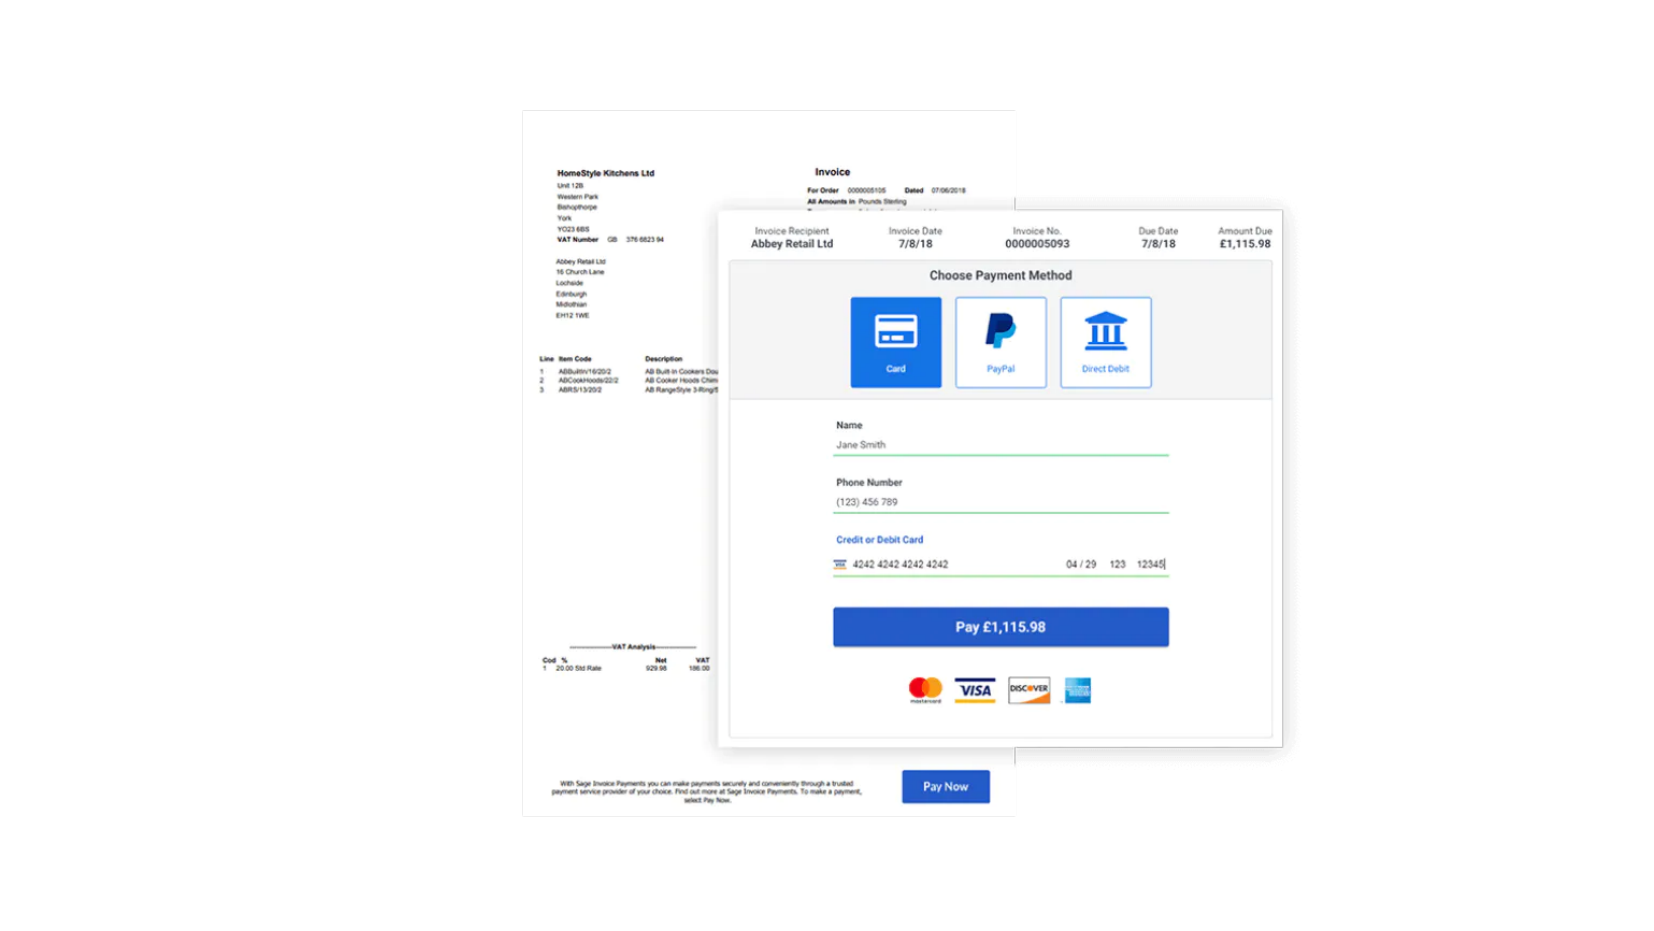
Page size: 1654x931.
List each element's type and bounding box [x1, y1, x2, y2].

picture [319, 0, 1351, 929]
